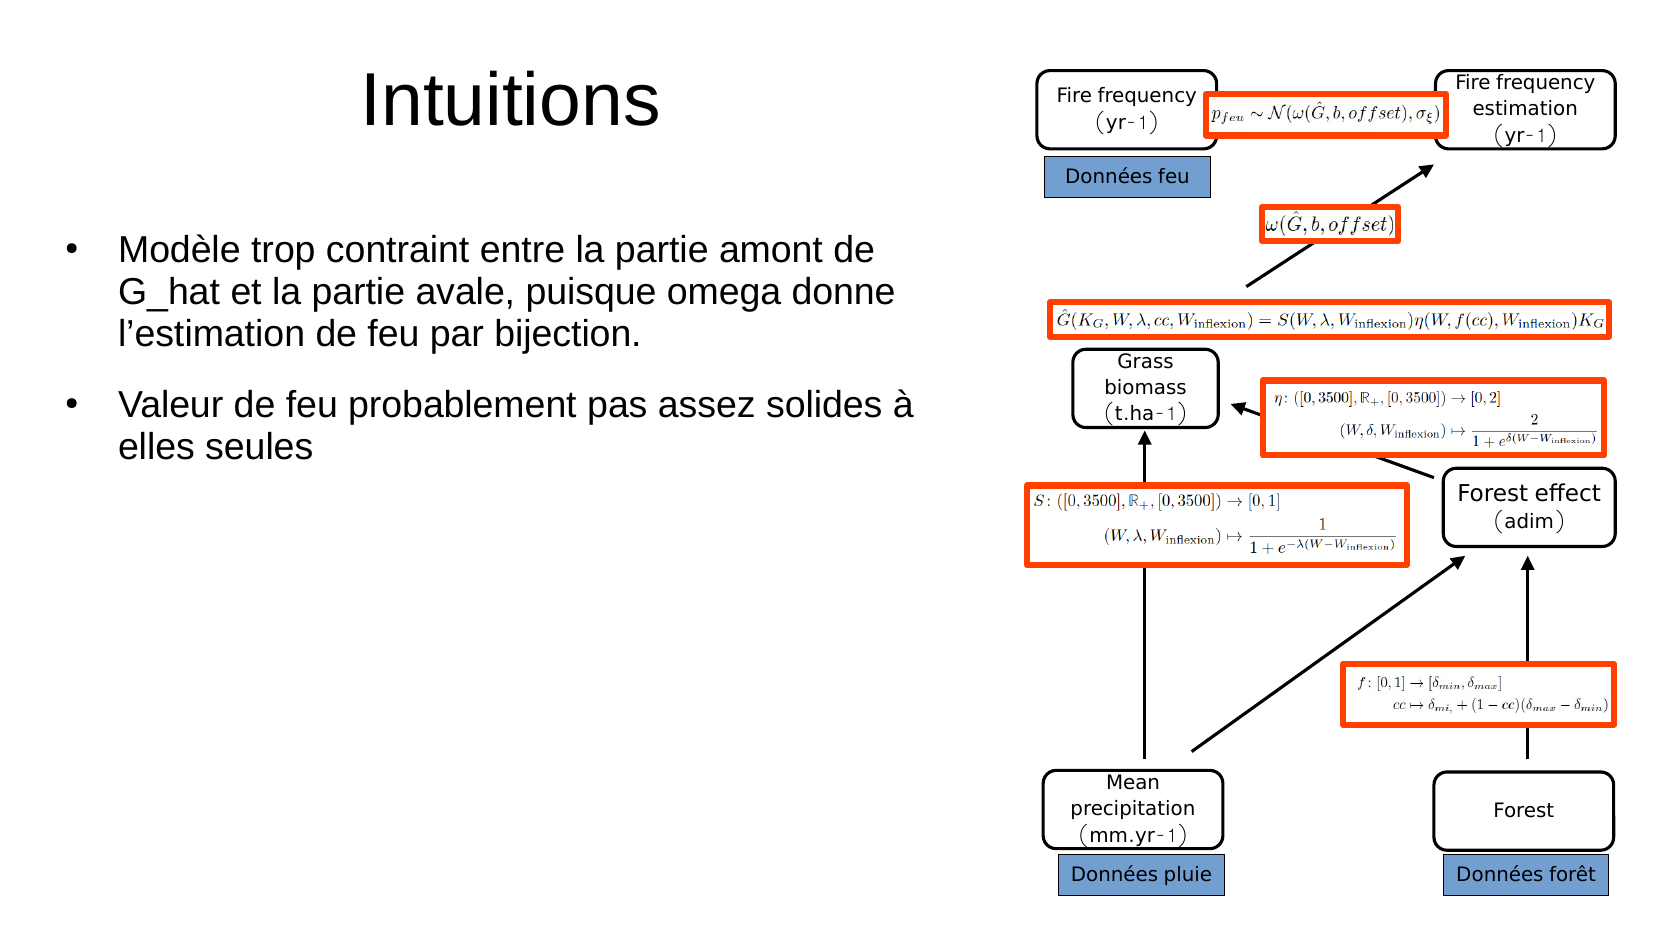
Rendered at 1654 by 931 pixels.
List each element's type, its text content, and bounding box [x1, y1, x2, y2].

picture [996, 0, 1654, 931]
list Modèle trop contraint entre la partie amont de G_hat et la partie avale, puisque omega donne l’estimation de feu par bijection. Valeur de feu probablement pas assez solides à elles seules [47, 147, 975, 827]
title Intuitions [23, 21, 999, 178]
